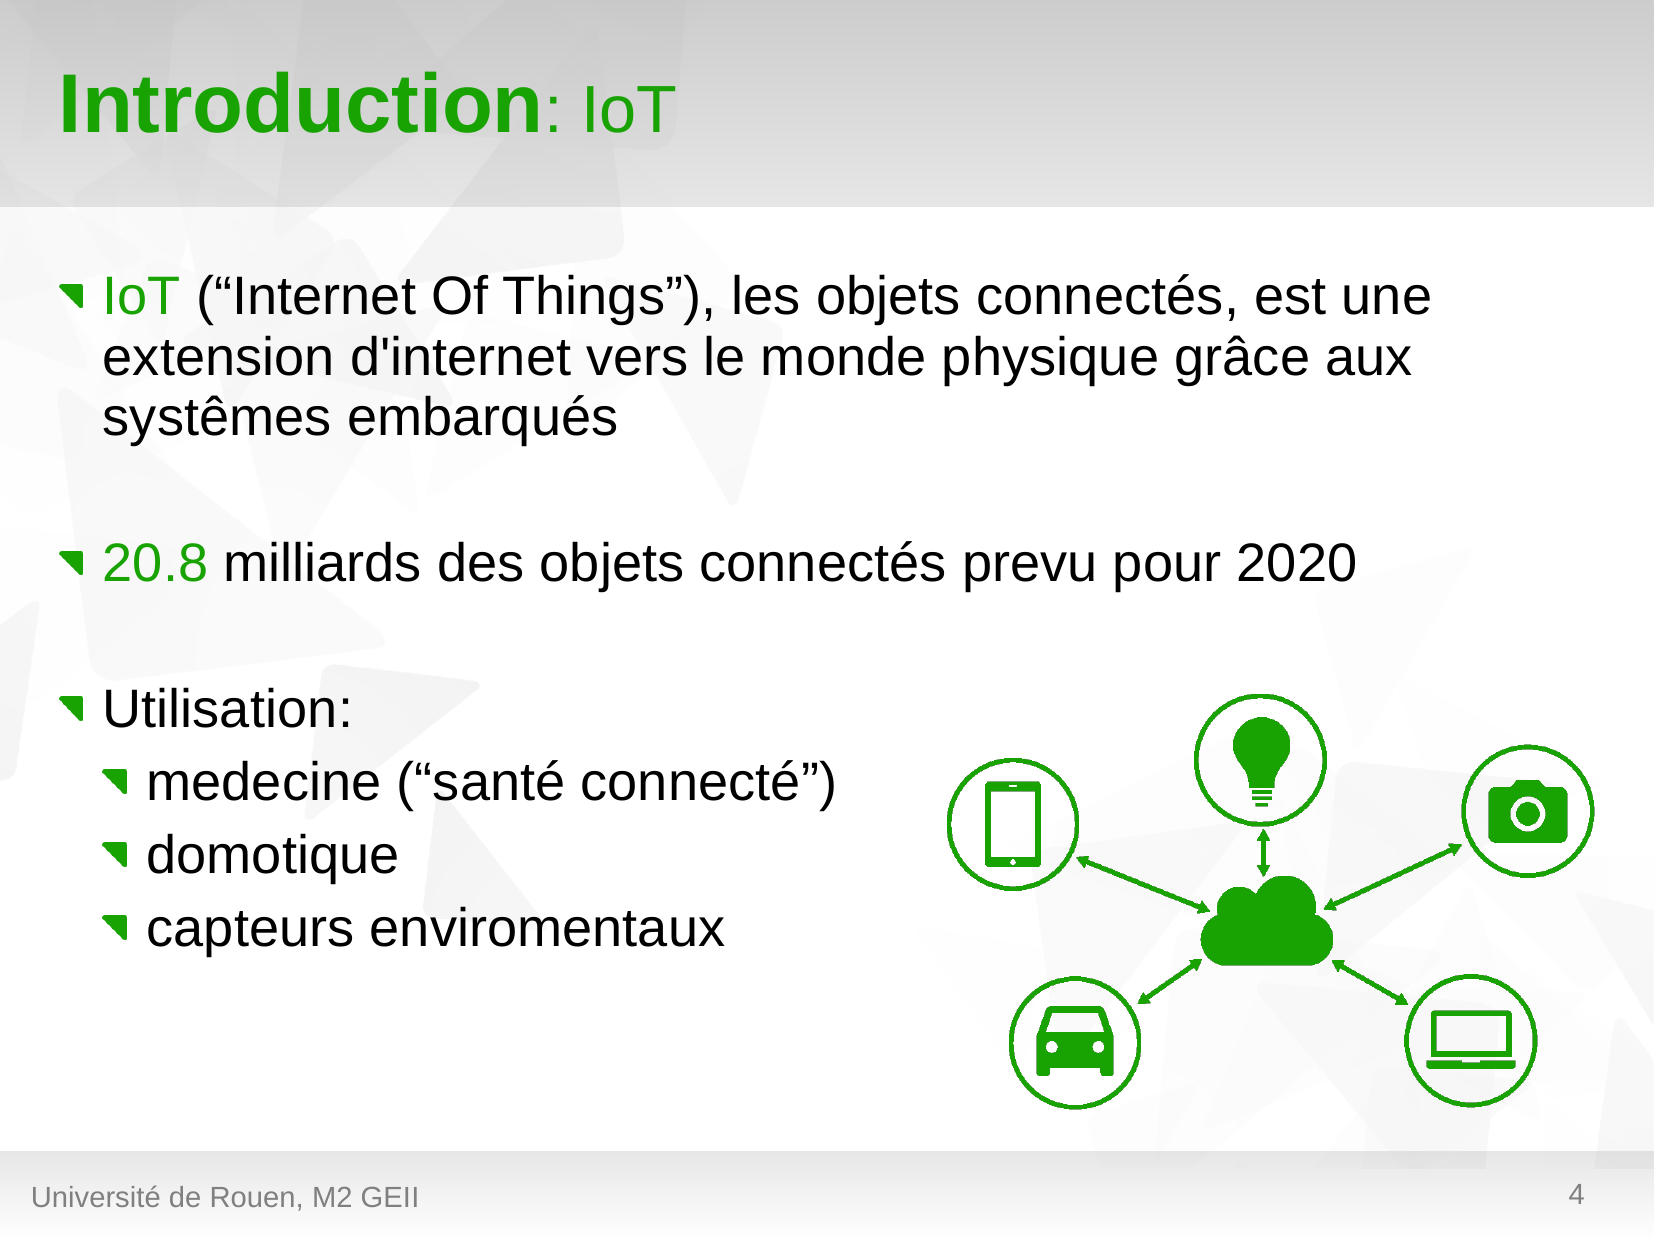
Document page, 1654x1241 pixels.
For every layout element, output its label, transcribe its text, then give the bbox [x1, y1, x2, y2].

picture [915, 548, 1654, 1169]
list IoT (“Internet Of Things”), les objets connectés, est une extension d'internet vers le monde physique grâce aux systêmes embarqués 20.8 milliards des objets connectés prevu pour 2020 Utilisation: medecine (“santé connecté”) domotique capteurs enviromentaux [59, 265, 1595, 986]
picture [0, 0, 783, 931]
title Introduction: IoT [59, 29, 1595, 178]
